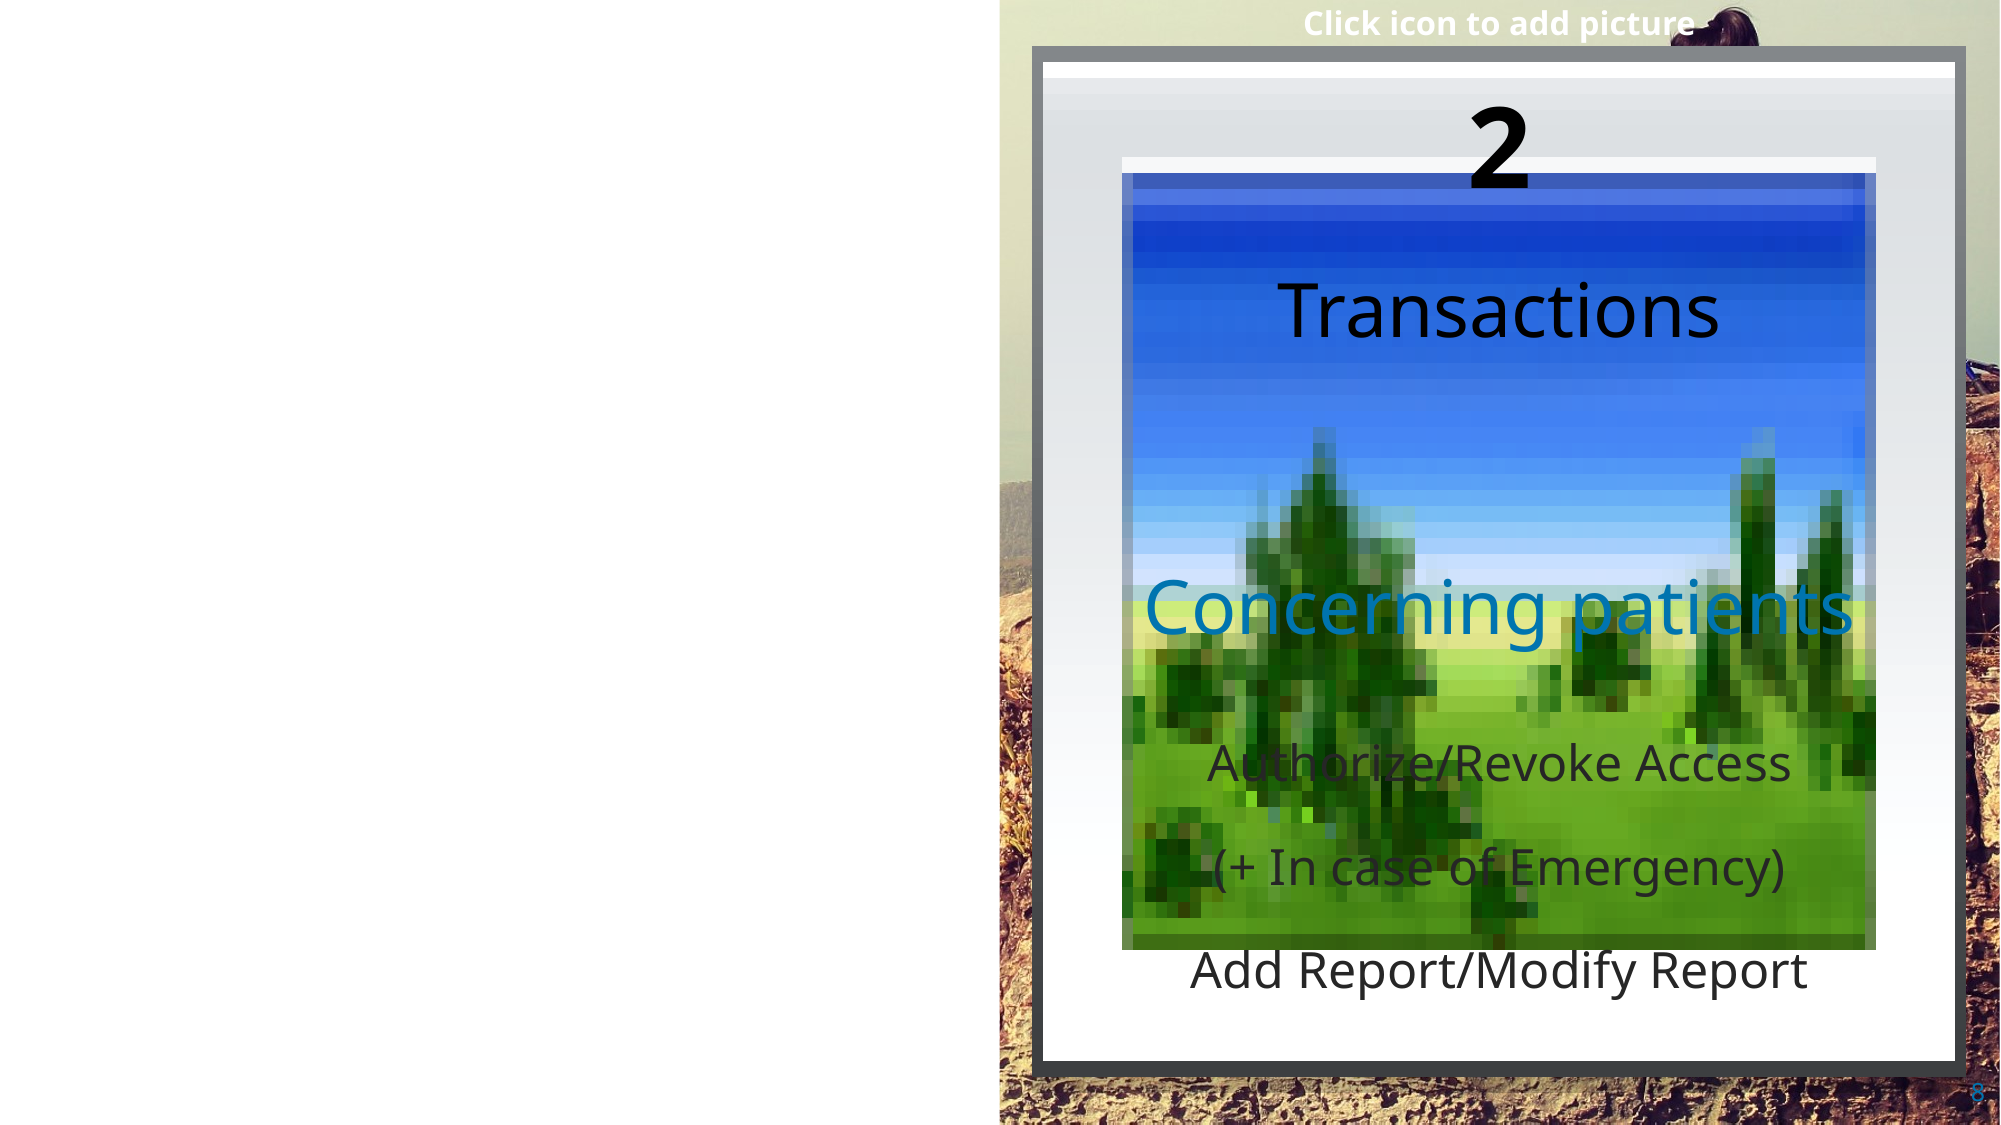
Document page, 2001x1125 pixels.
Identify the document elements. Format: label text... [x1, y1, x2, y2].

slide_number <Foliennummer> [1914, 1063, 2000, 1124]
picture [999, 352, 2000, 561]
picture [999, 1012, 2000, 1125]
picture [999, 0, 2000, 254]
list Concerning patients Authorize/Revoke Access (+ In case of Emergency) Add Report/Modify Report [999, 561, 2000, 1012]
list Transactions [999, 254, 2000, 352]
list 2 [1304, 68, 1695, 207]
